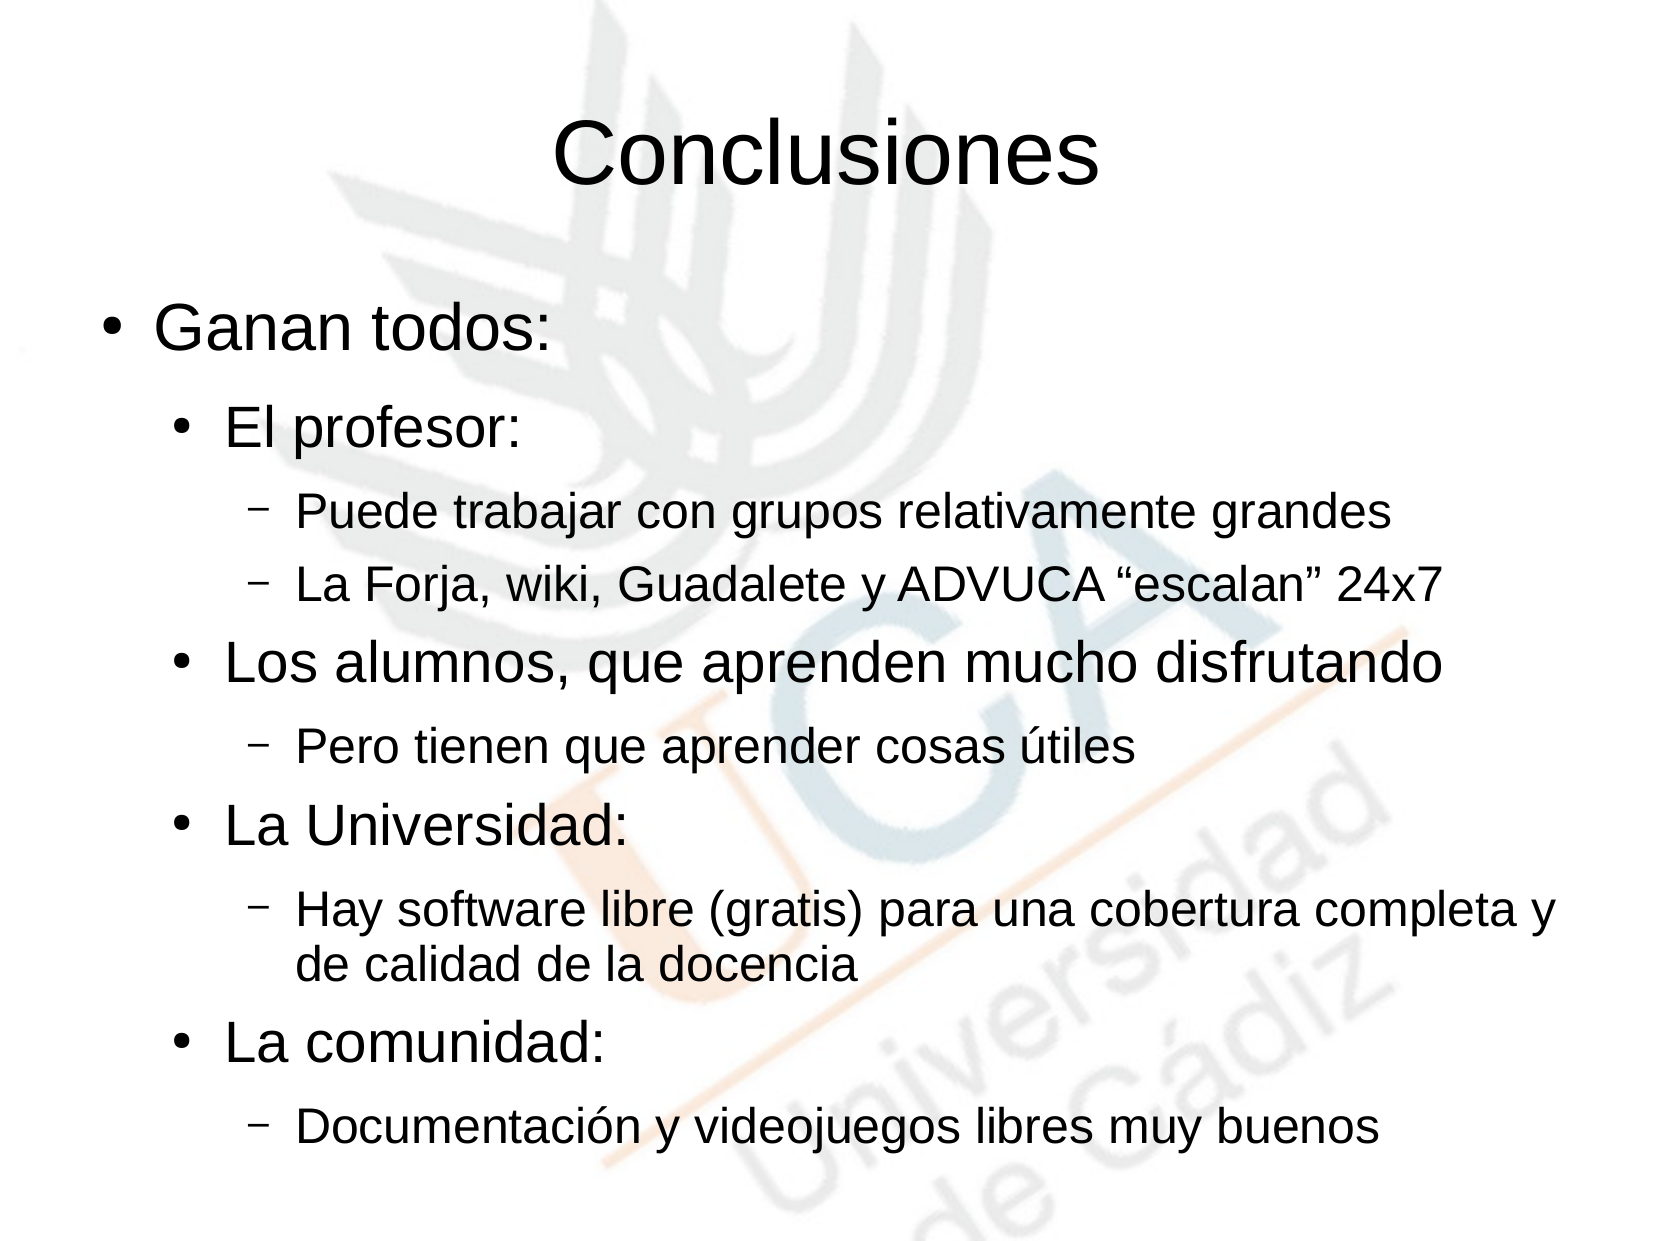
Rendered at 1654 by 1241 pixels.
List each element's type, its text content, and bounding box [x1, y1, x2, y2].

picture [0, 0, 1654, 1241]
list Ganan todos: El profesor: Puede trabajar con grupos relativamente grandes La Forja, wiki, Guadalete y ADVUCA “escalan” 24x7 Los alumnos, que aprenden mucho disfrutando Pero tienen que aprender cosas útiles La Universidad: Hay software libre (gratis) para una cobertura completa y de calidad de la docencia La comunidad: Documentación y videojuegos libres muy buenos [82, 290, 1571, 1155]
title Conclusiones [82, 56, 1571, 250]
